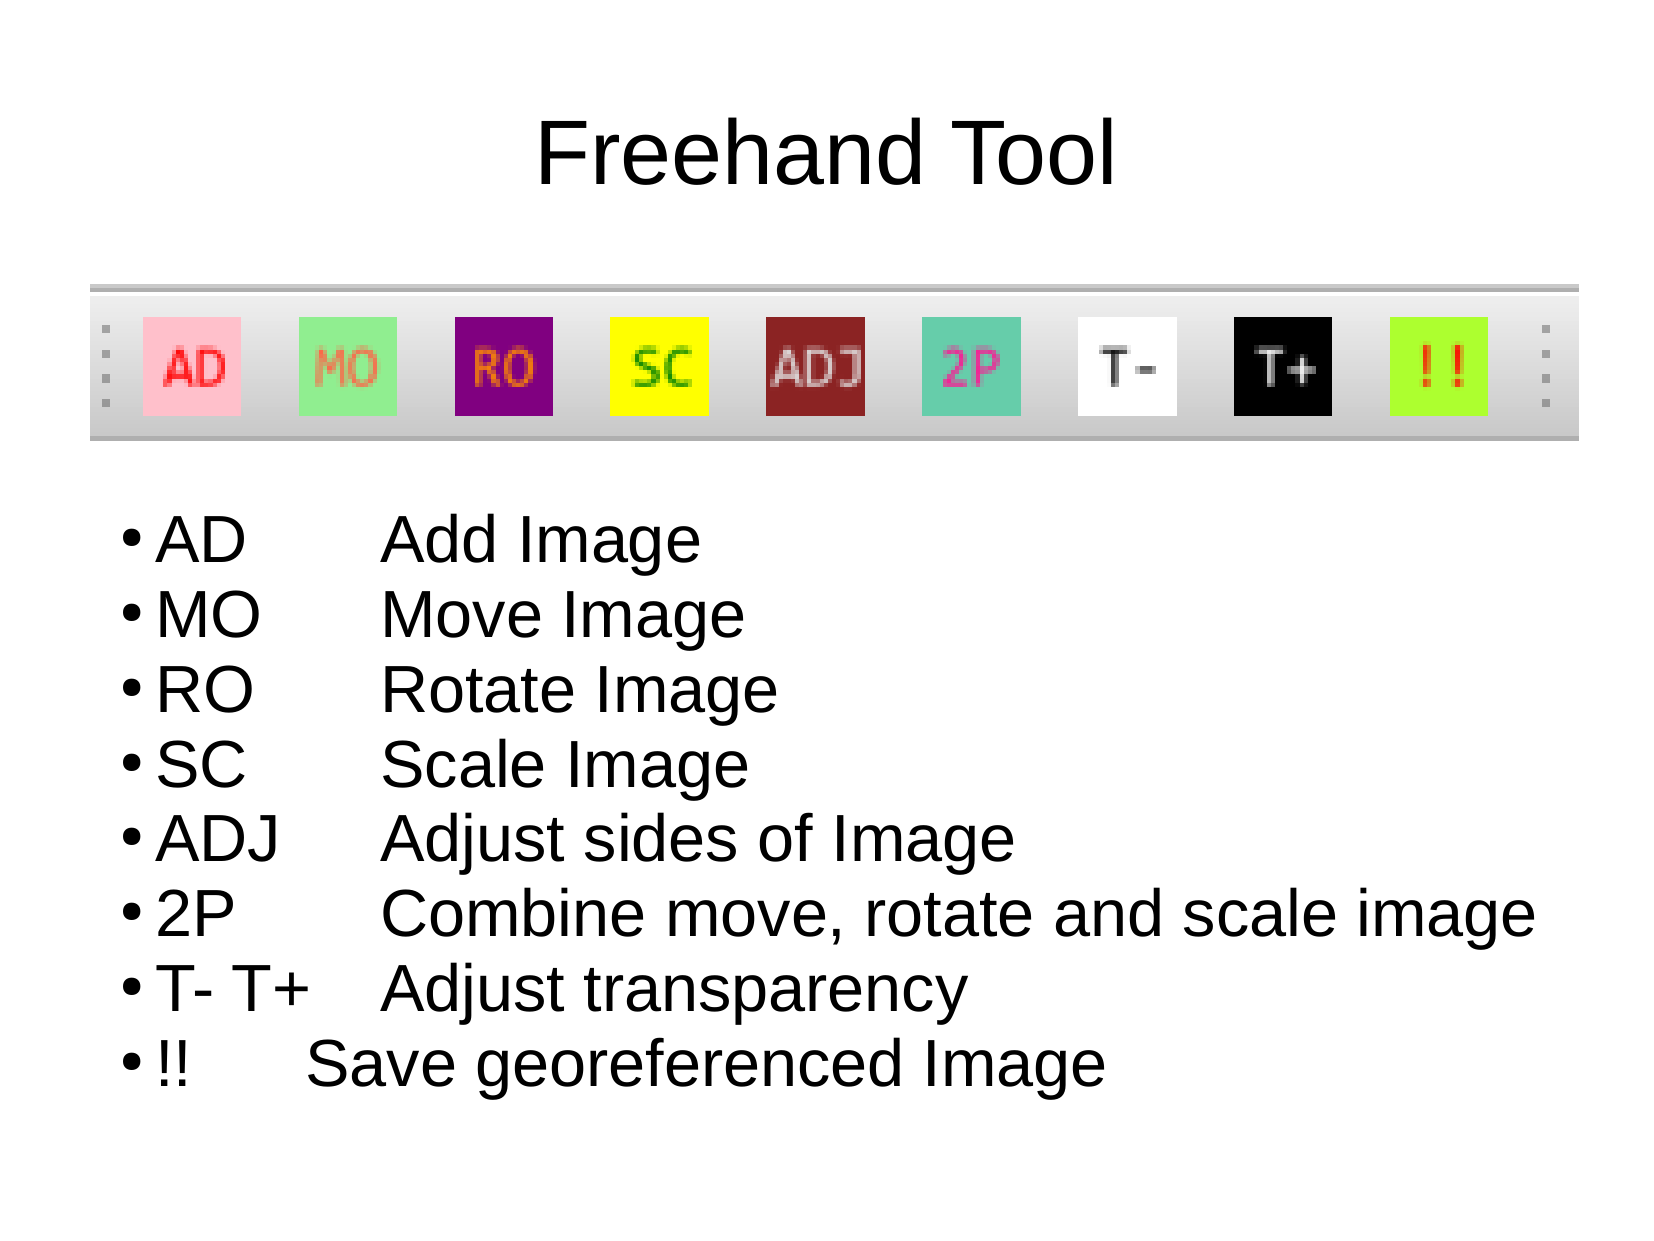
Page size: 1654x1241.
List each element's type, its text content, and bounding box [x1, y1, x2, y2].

picture [90, 284, 1579, 441]
text_box AD Add Image MO Move Image RO Rotate Image SC Scale Image ADJ Adjust sides of Image 2P Combine move, rotate and scale image T- T+ Adjust transparency !! Save georeferenced Image [105, 495, 1606, 1104]
title Freehand Tool [82, 49, 1571, 257]
